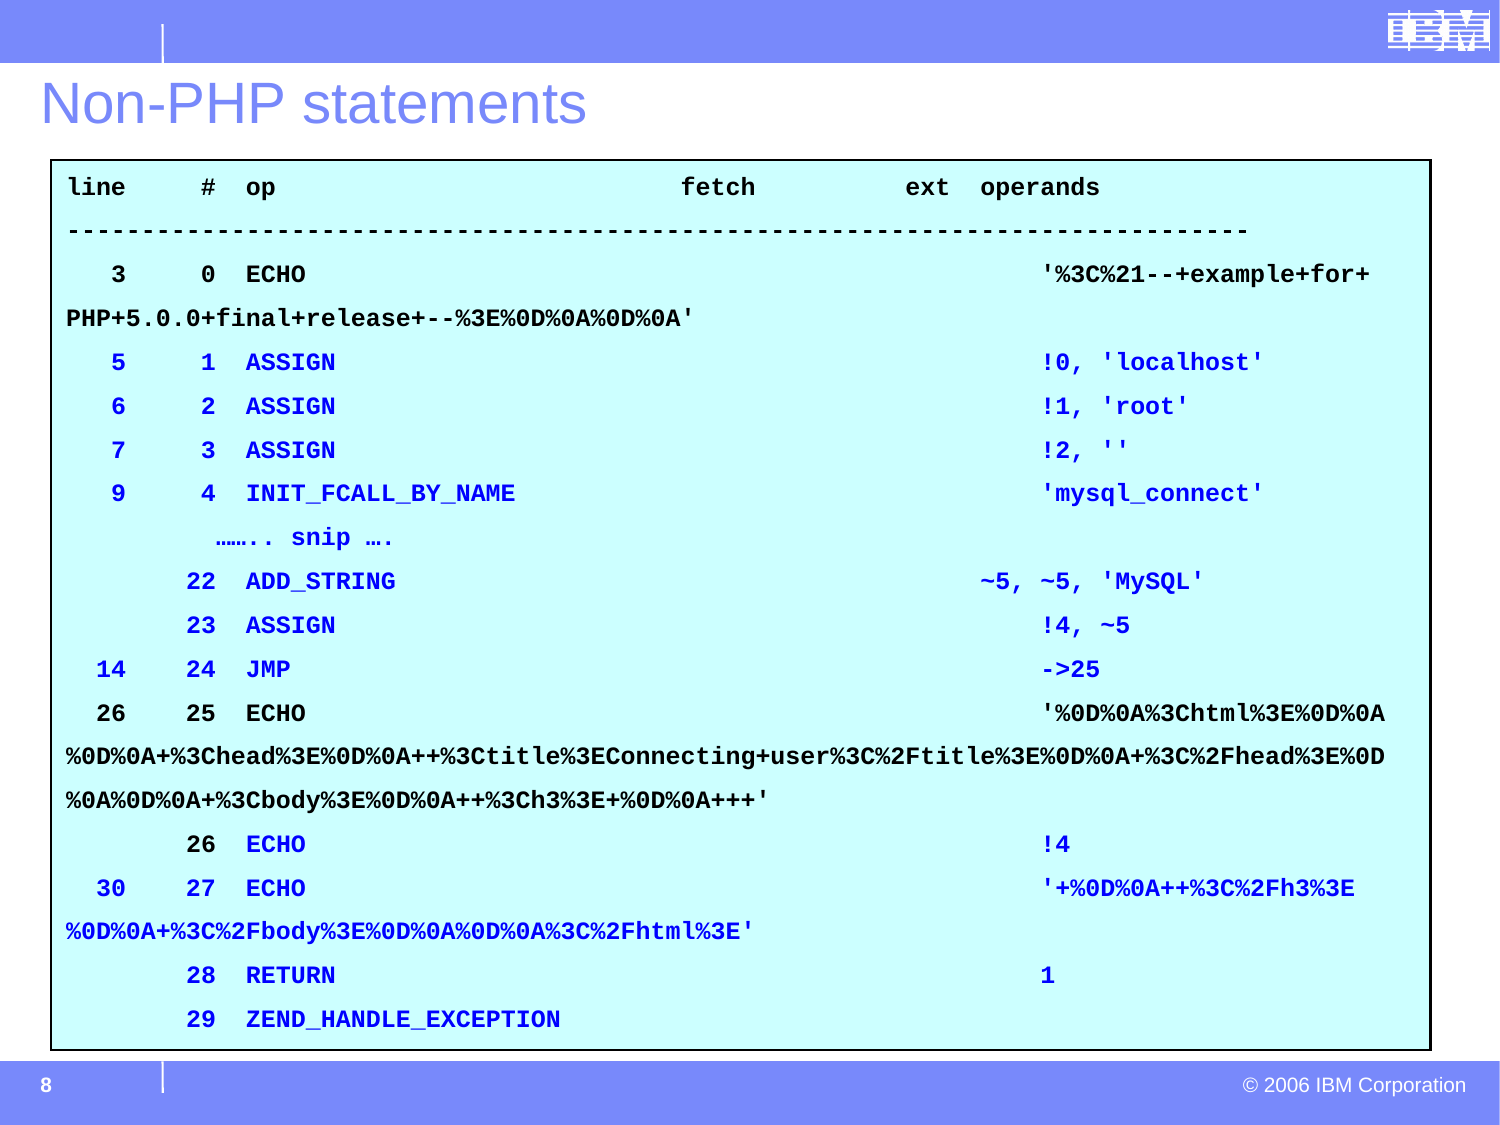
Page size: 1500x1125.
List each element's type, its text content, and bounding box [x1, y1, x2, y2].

title Non-PHP statements [25, 40, 1378, 143]
text_box line # op fetch ext operands ------------------------------------------------------------------------------- 3 0 ECHO '%3C%21--+example+for+ PHP+5.0.0+final+release+--%3E%0D%0A%0D%0A' 5 1 ASSIGN !0, 'localhost' 6 2 ASSIGN !1, 'root' 7 3 ASSIGN !2, '' 9 4 INIT_FCALL_BY_NAME 'mysql_connect' …….. snip …. 22 ADD_STRING ~5, ~5, 'MySQL' 23 ASSIGN !4, ~5 14 24 JMP ->25 26 25 ECHO '%0D%0A%3Chtml%3E%0D%0A %0D%0A+%3Chead%3E%0D%0A++%3Ctitle%3EConnecting+user%3C%2Ftitle%3E%0D%0A+%3C%2Fhead%3E%0D %0A%0D%0A+%3Cbody%3E%0D%0A++%3Ch3%3E+%0D%0A+++' 26 ECHO !4 30 27 ECHO '+%0D%0A++%3C%2Fh3%3E %0D%0A+%3C%2Fbody%3E%0D%0A%0D%0A%3C%2Fhtml%3E' 28 RETURN 1 29 ZEND_HANDLE_EXCEPTION [51, 159, 1431, 1050]
